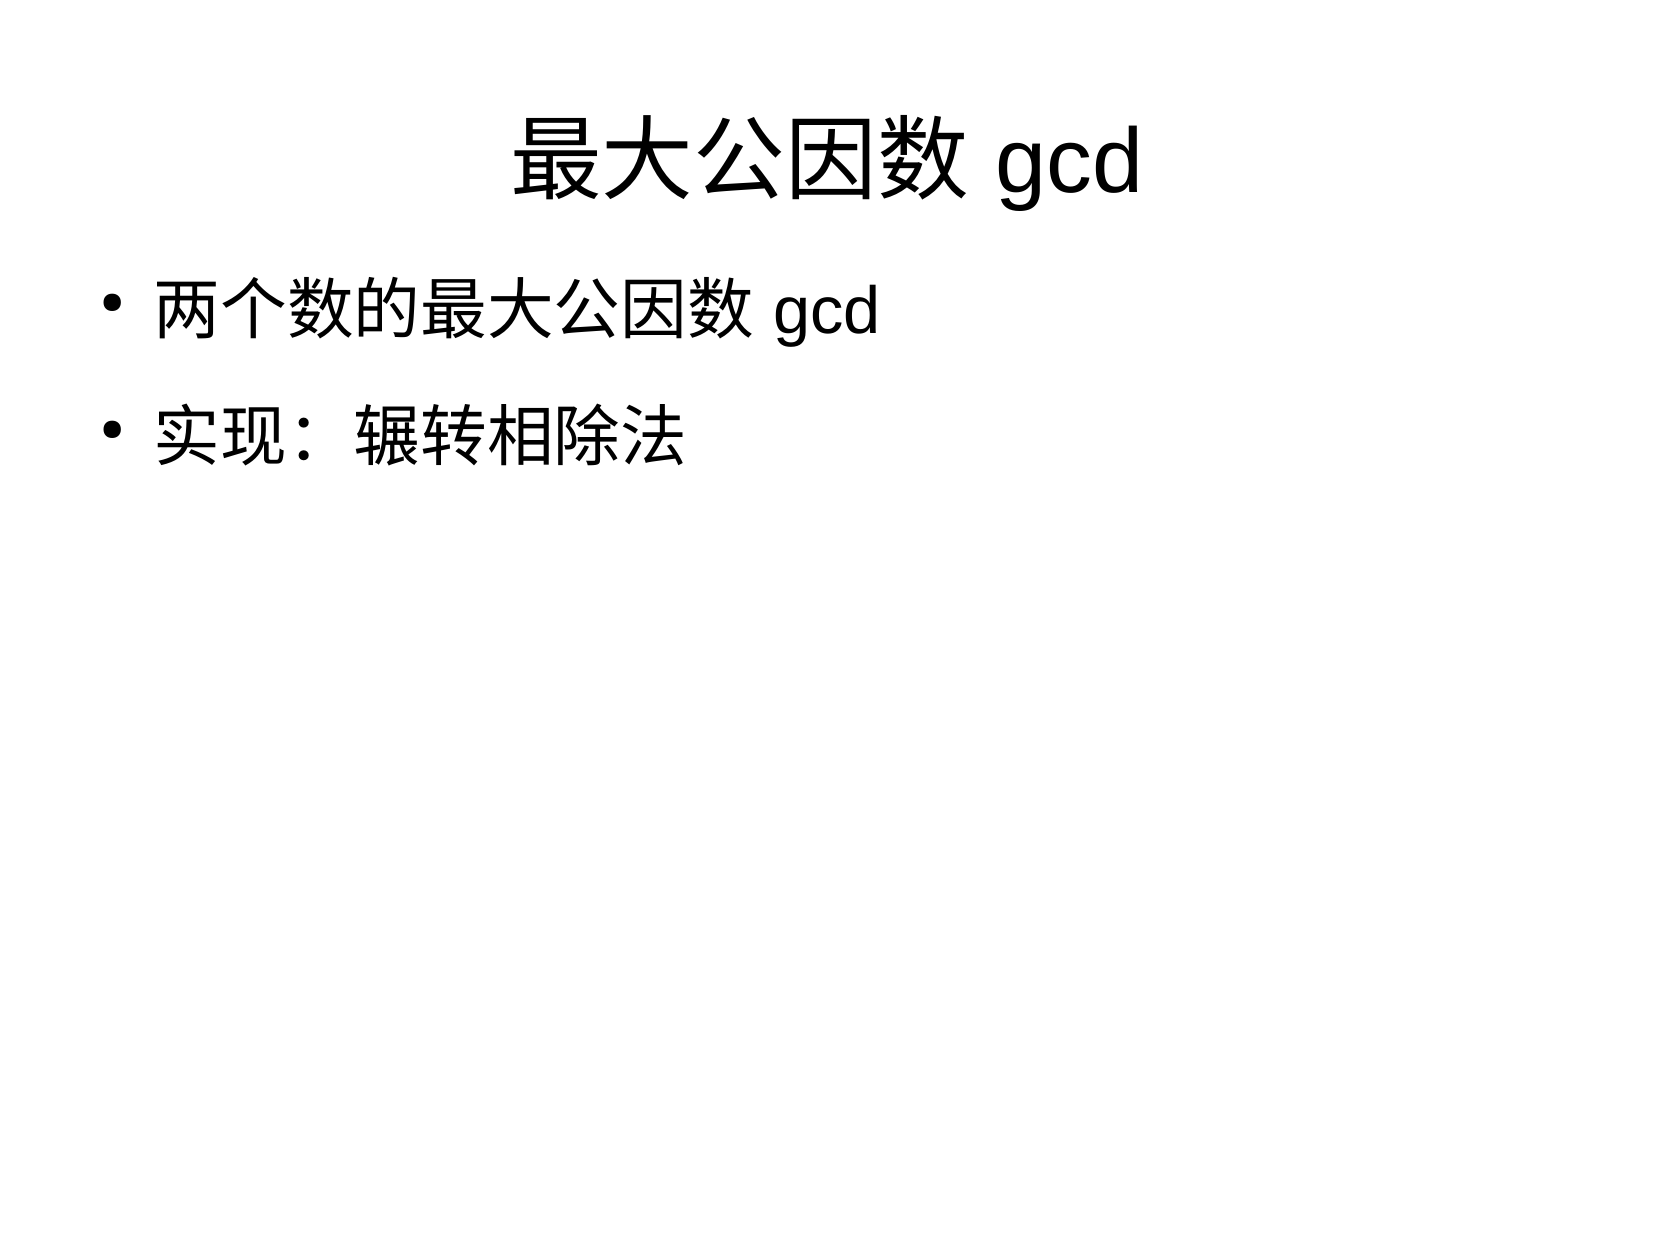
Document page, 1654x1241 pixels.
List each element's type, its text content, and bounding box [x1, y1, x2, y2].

title 最大公因数gcd [82, 49, 1571, 256]
list 两个数的最大公因数gcd 实现：辗转相除法 [82, 256, 1571, 1010]
